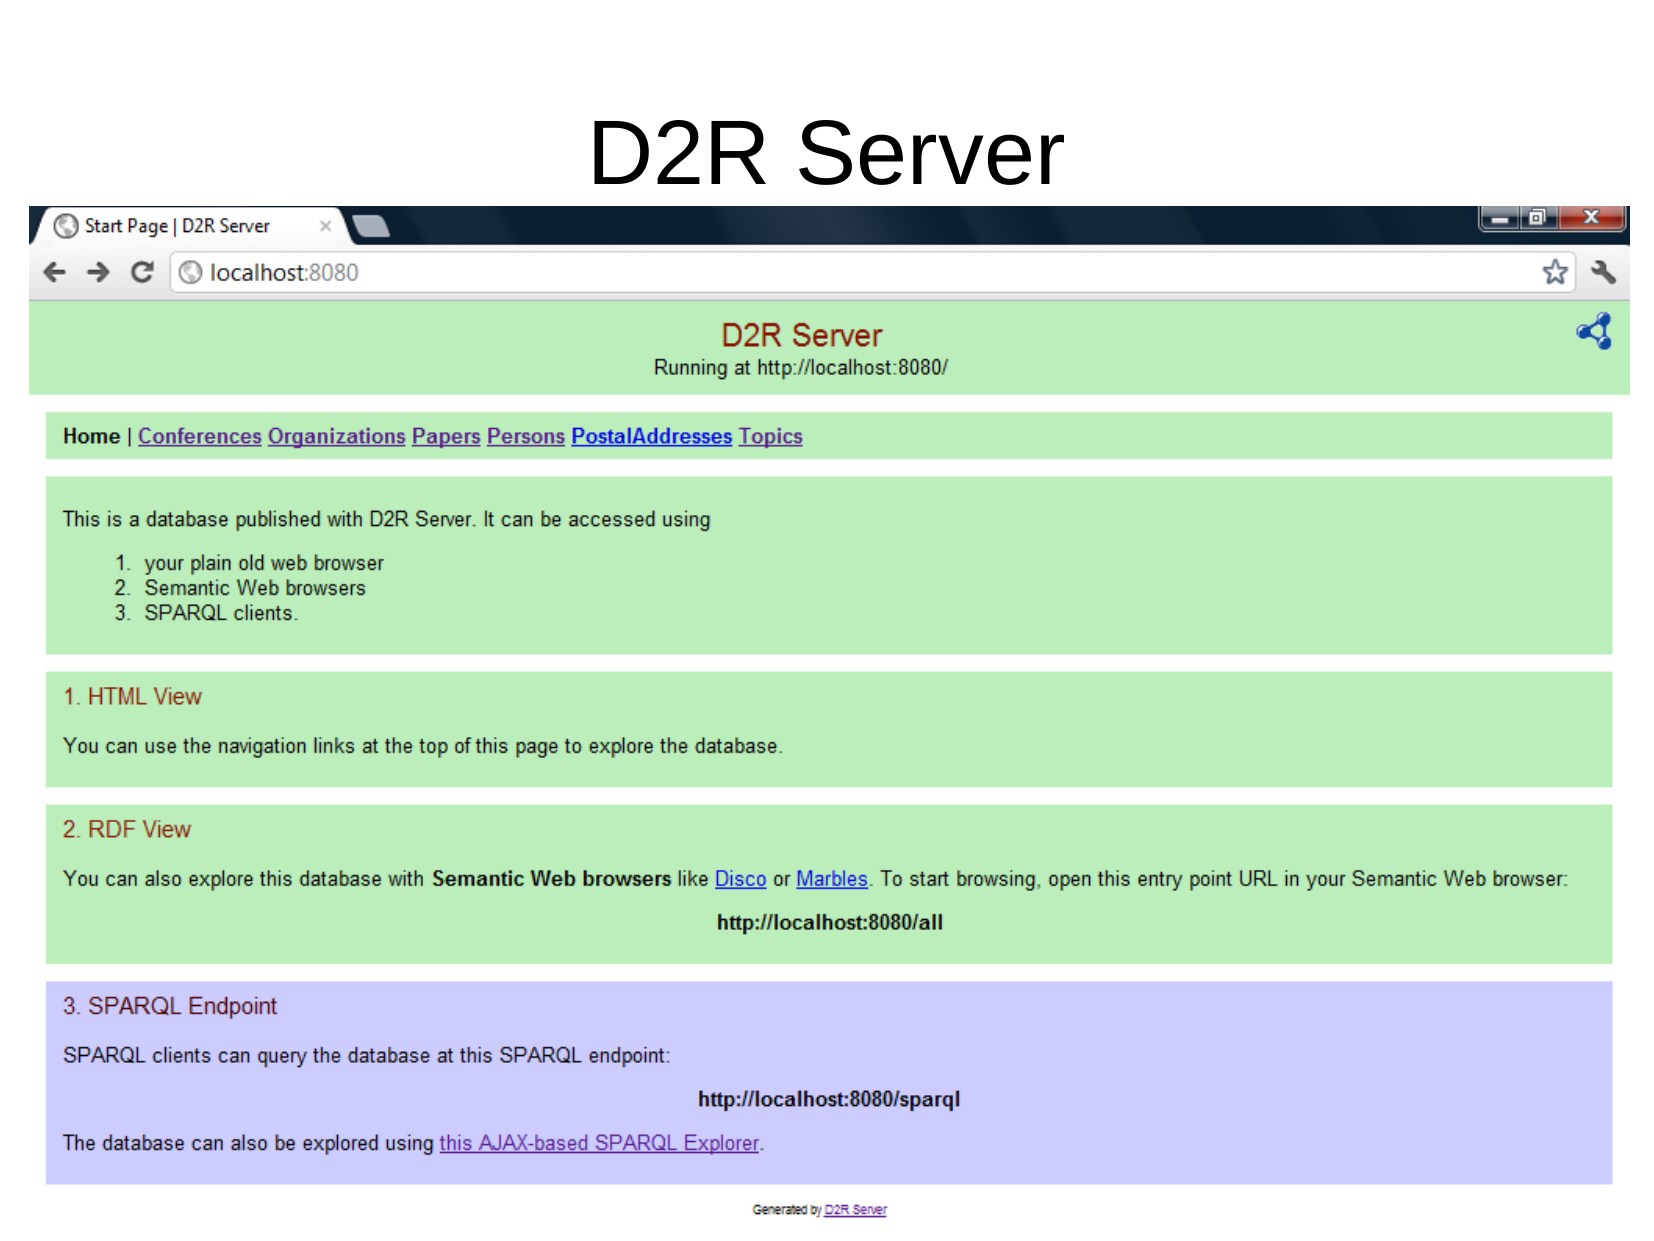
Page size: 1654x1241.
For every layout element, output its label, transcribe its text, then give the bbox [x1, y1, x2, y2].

title D2R Server [82, 56, 1571, 206]
picture [29, 206, 1630, 1227]
